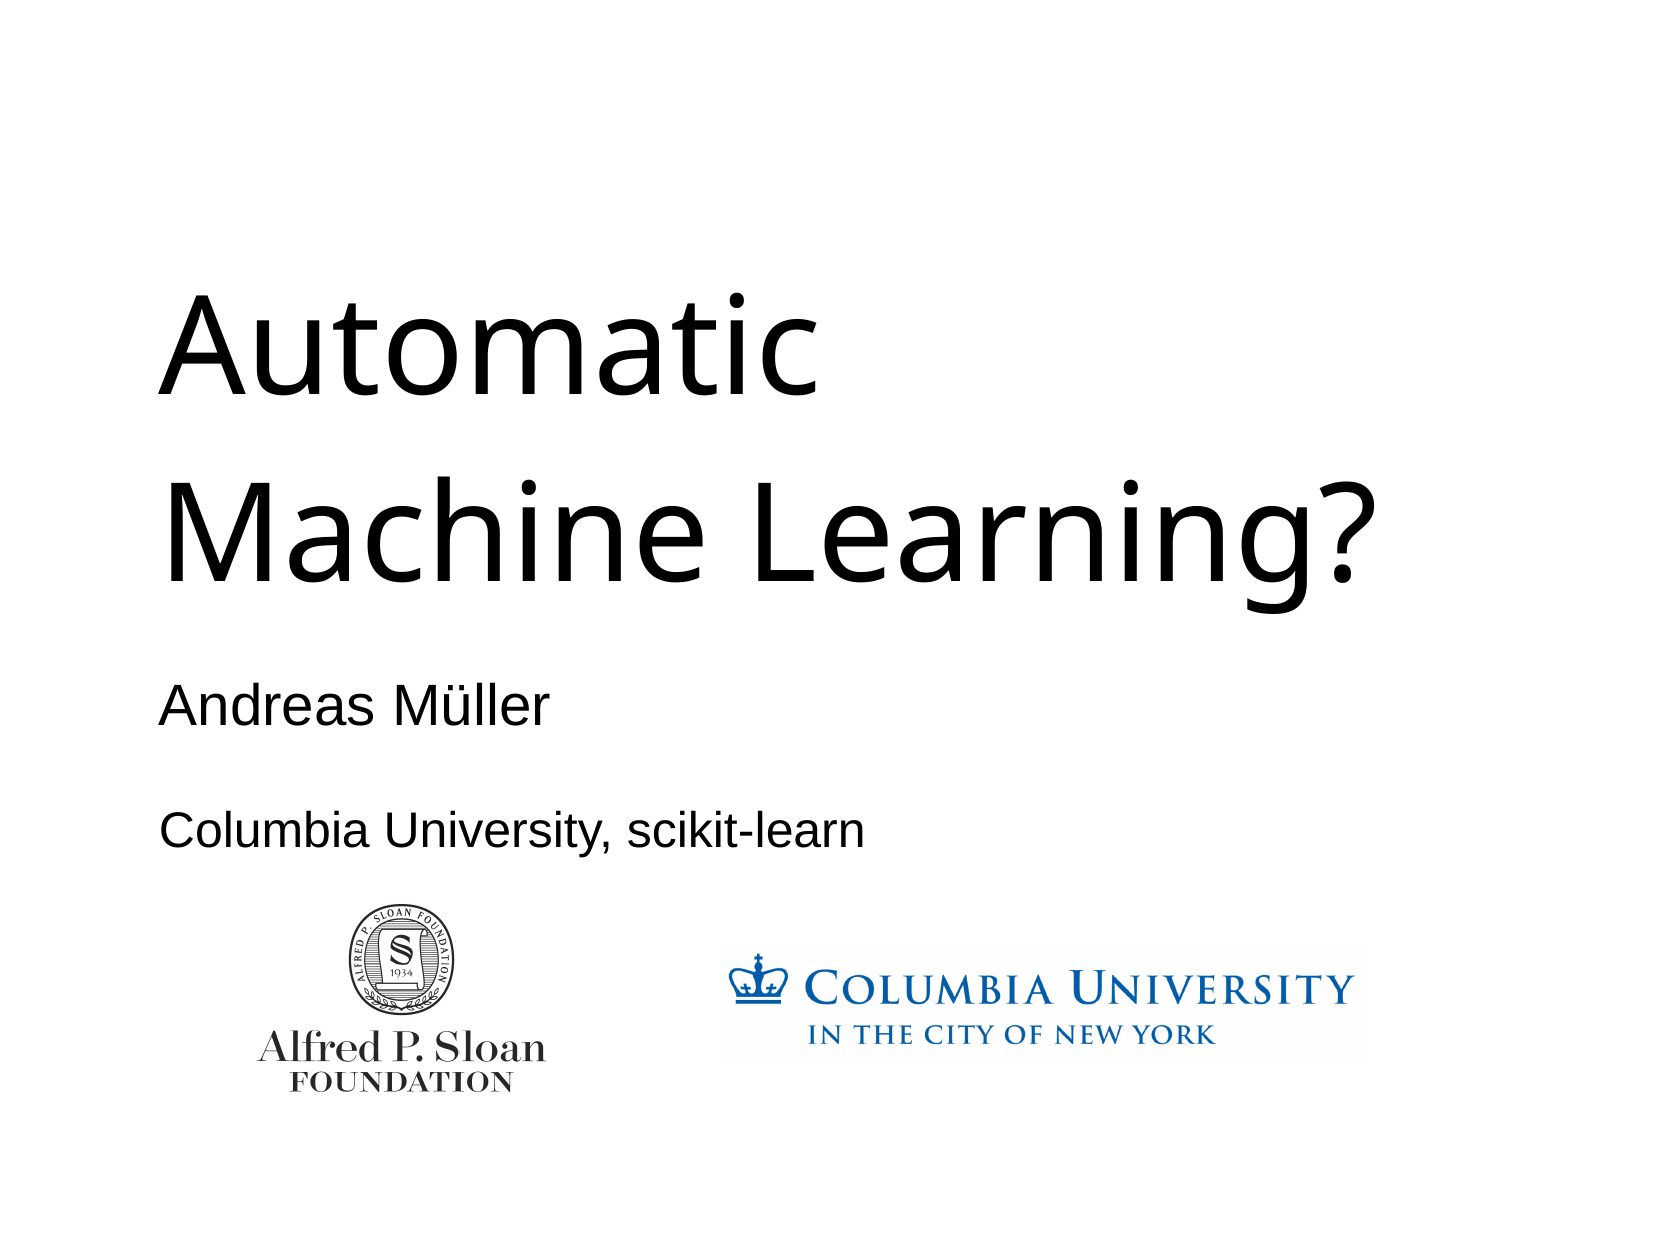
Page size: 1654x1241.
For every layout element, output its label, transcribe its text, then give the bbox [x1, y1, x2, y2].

picture [723, 944, 1366, 1066]
picture [231, 899, 574, 1096]
text_box Andreas Müller Columbia University, scikit-learn [144, 665, 1154, 866]
text_box Automatic Machine Learning? [144, 240, 1426, 686]
